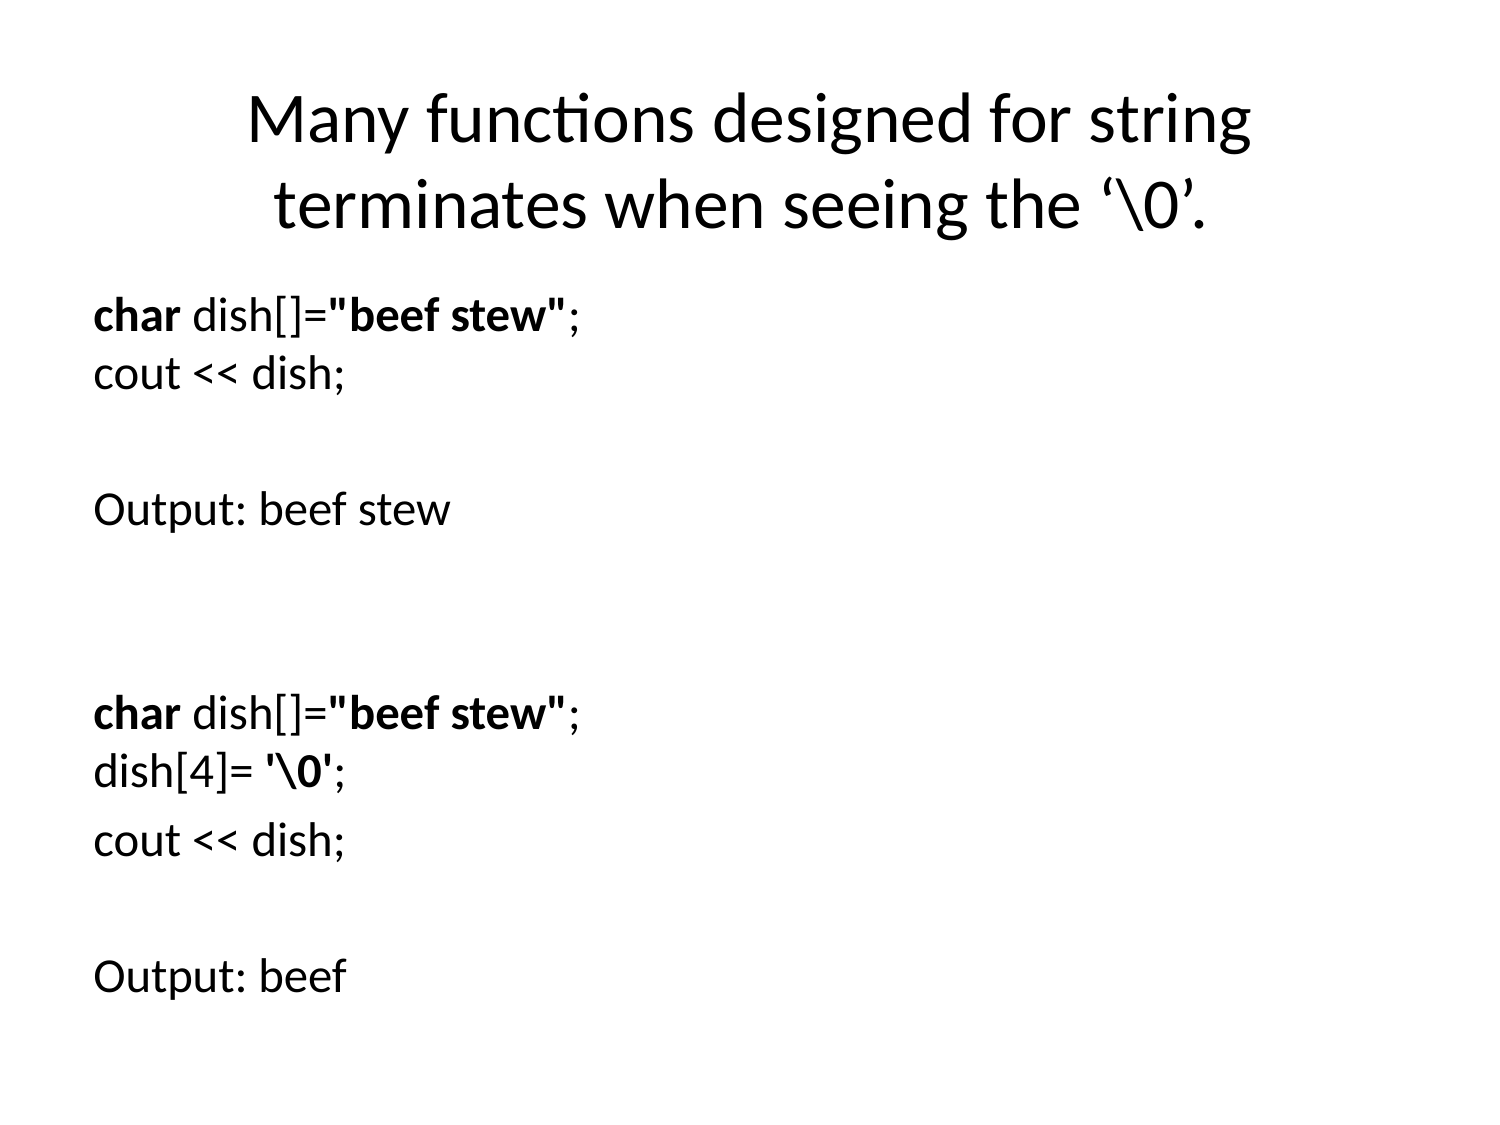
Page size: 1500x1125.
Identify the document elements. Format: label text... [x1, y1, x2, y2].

title Many functions designed for string terminates when seeing the ‘\0’. [75, 62, 1425, 251]
list char dish[]="beef stew"; cout << dish; Output: beef stew char dish[]="beef stew"; dish[4]= '\0'; cout << dish; Output: beef [78, 274, 1429, 1018]
